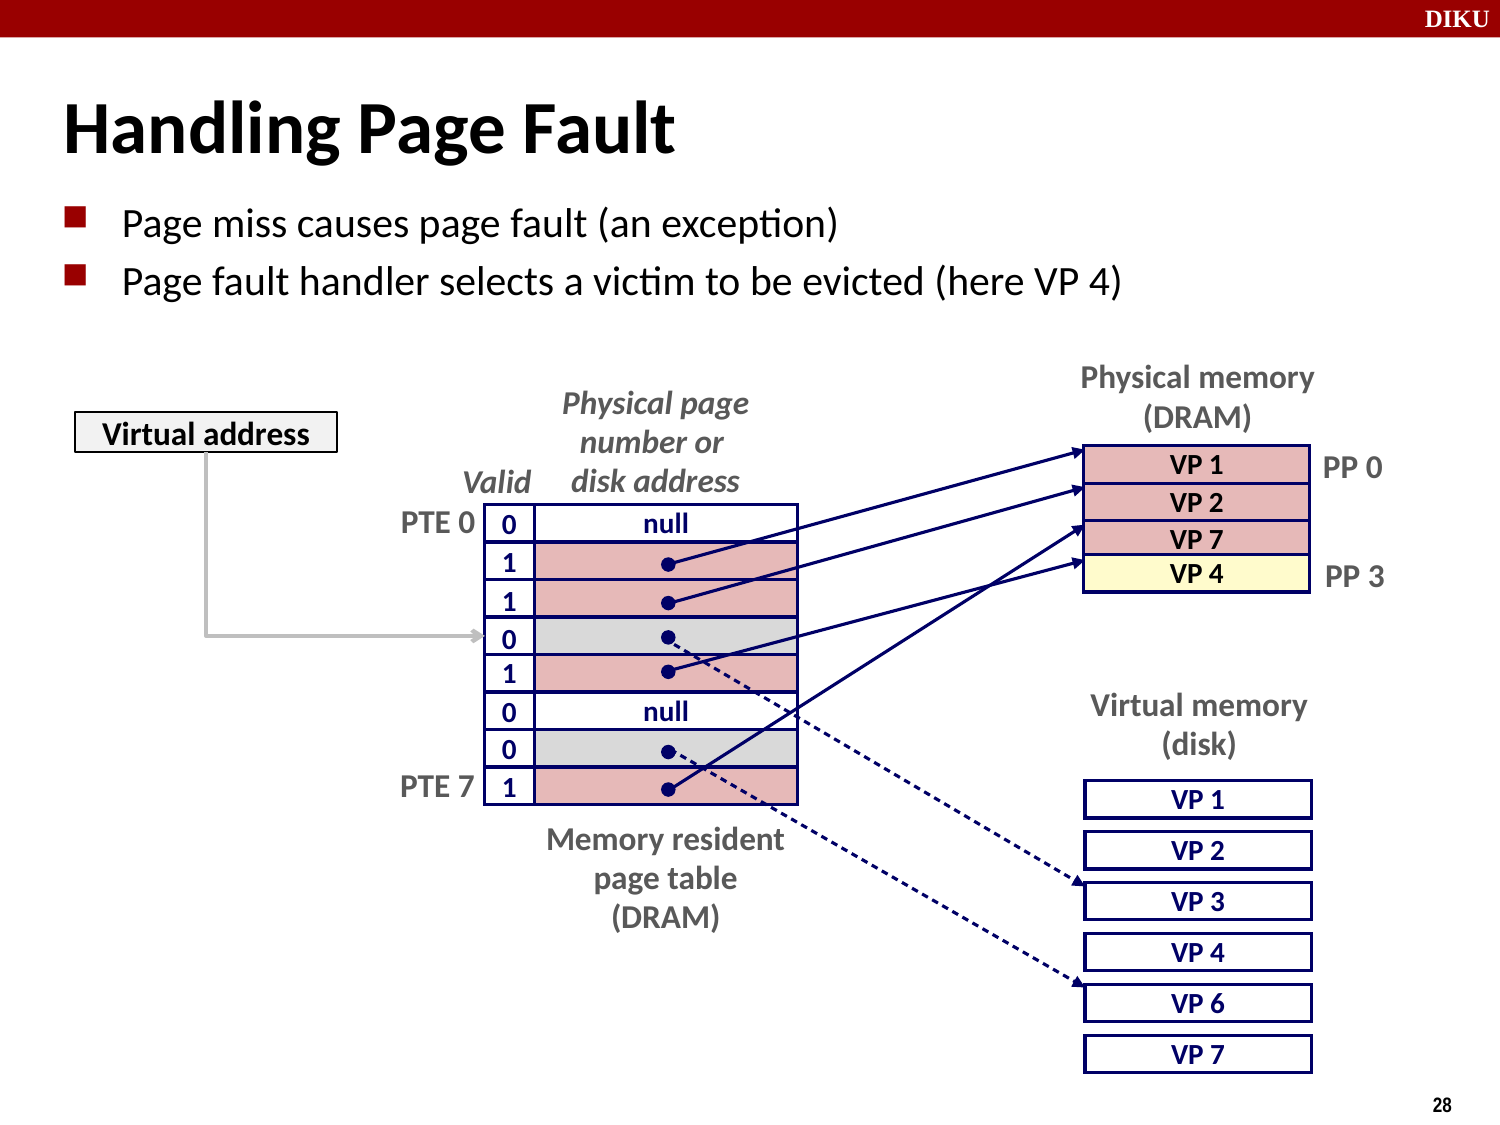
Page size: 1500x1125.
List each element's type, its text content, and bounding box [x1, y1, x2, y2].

text_box 0 [491, 499, 532, 537]
text_box 1 [490, 775, 532, 814]
text_box Physical page number or disk address [547, 374, 765, 509]
text_box null [768, 713, 798, 730]
text_box 1 [487, 648, 532, 687]
text_box VP 1 [1084, 780, 1312, 819]
text_box 0 [505, 633, 512, 646]
text_box VP 3 [1084, 882, 1312, 920]
text_box PTE 0 [385, 493, 491, 549]
text_box 1 [487, 576, 532, 627]
text_box Memory resident page table (DRAM) [531, 811, 801, 945]
text_box 0 [487, 687, 532, 724]
text_box Valid [447, 454, 560, 510]
text_box VP 7 [1083, 521, 1310, 554]
text_box 1 [487, 537, 532, 576]
text_box Virtual memory (disk) [1075, 677, 1323, 772]
text_box VP 7 [1084, 1035, 1312, 1073]
text_box Page miss causes page fault (an exception) Page fault handler selects a victim to be evicted (here VP 4) [50, 188, 1414, 313]
text_box [536, 542, 798, 693]
text_box PTE 7 [385, 758, 490, 814]
text_box null [536, 504, 798, 542]
text_box VP 4 [1083, 554, 1310, 593]
text_box Physical memory (DRAM) [1065, 350, 1330, 445]
text_box VP 2 [1084, 831, 1312, 869]
text_box PP 0 [1307, 439, 1398, 495]
text_box null [536, 693, 798, 730]
text_box Handling Page Fault [48, 59, 1408, 188]
text_box PP 3 [1310, 548, 1400, 604]
text_box [536, 730, 798, 805]
text_box 0 [487, 724, 532, 775]
text_box 0 [487, 627, 532, 648]
text_box Virtual address [74, 412, 338, 453]
text_box VP 2 [1083, 484, 1310, 521]
text_box VP 4 [1084, 933, 1312, 971]
text_box null [759, 531, 798, 542]
text_box VP 6 [1084, 984, 1312, 1022]
text_box VP 1 [1083, 445, 1310, 484]
